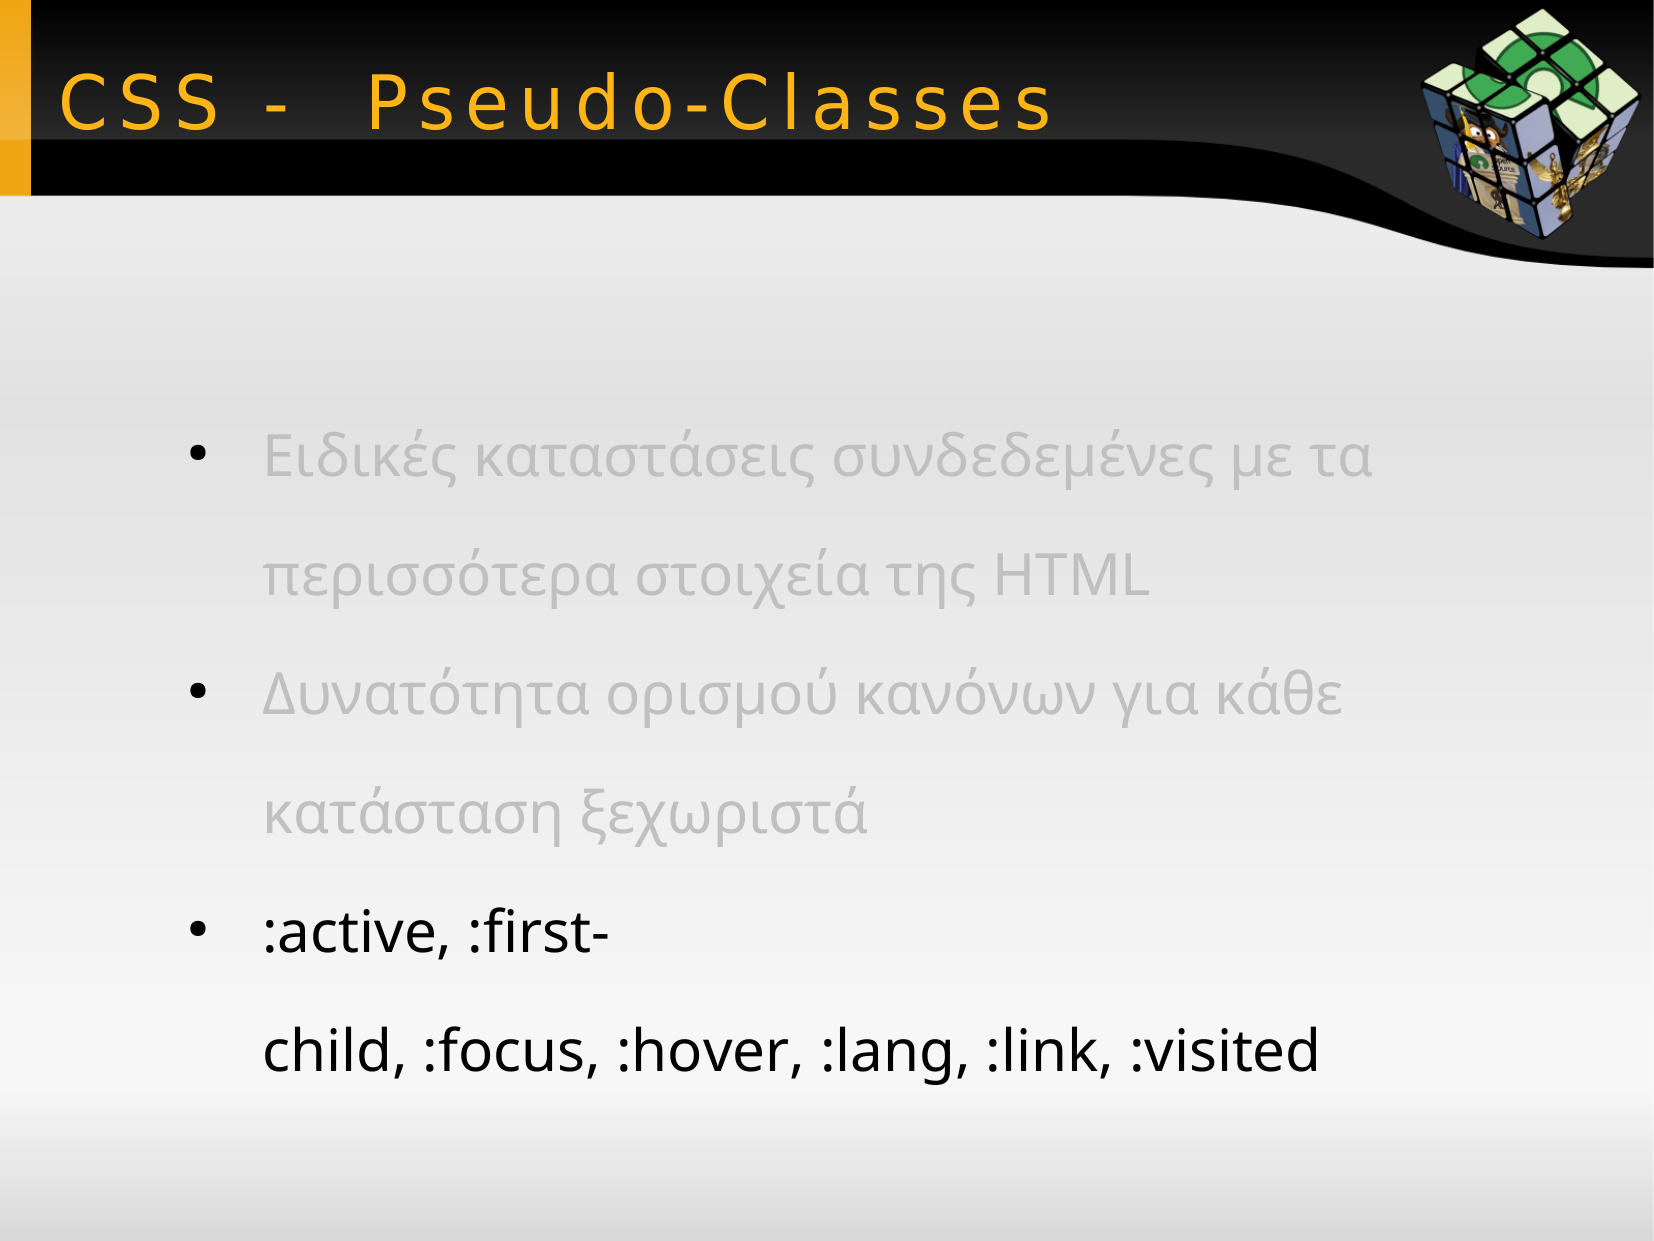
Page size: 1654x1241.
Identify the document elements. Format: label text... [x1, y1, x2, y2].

picture [0, 0, 1654, 1241]
title CSS - Pseudo-Classes [59, 29, 1313, 178]
subtitle Ειδικές καταστάσεις συνδεδεμένες με τα περισσότερα στοιχεία της HTML Δυνατότητα ορισμού κανόνων για κάθε κατάσταση ξεχωριστά :active, :first-child, :focus, :hover, :lang, :link, :visited [187, 375, 1576, 1201]
